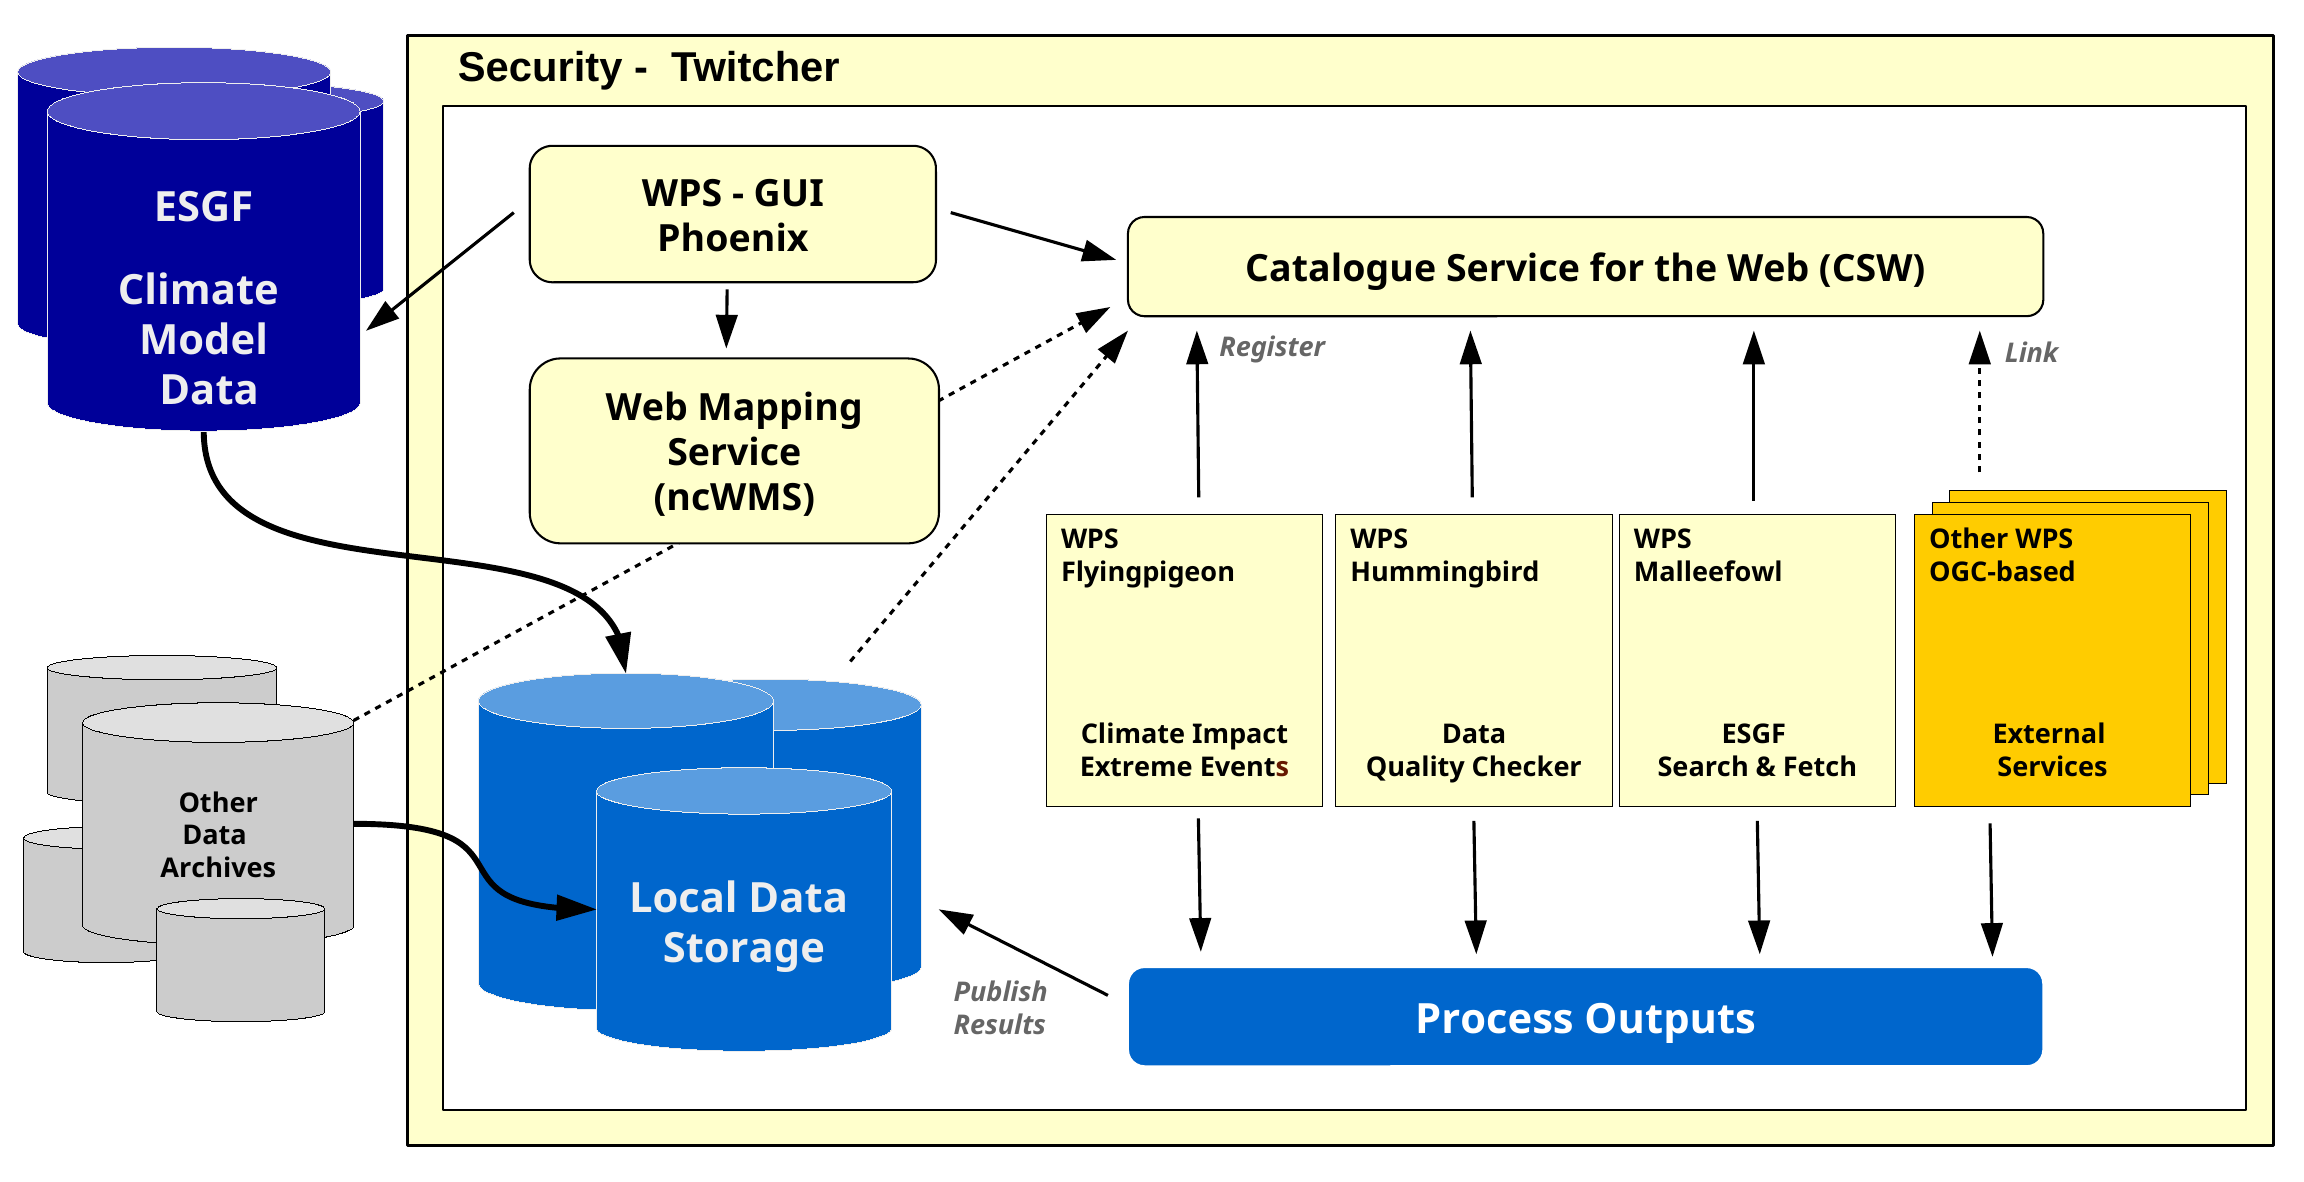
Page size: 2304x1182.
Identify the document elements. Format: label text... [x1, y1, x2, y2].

text_box WPS Malleefowl ESGF Search & Fetch [1619, 514, 1896, 807]
text_box Catalogue Service for the Web (CSW) [1127, 216, 2044, 317]
text_box Process Outputs [1127, 967, 2044, 1067]
text_box Register [1204, 322, 1382, 373]
text_box Security - Twitcher [407, 559, 442, 830]
text_box [47, 669, 277, 801]
text_box Local Data Storage [596, 793, 892, 1052]
text_box Security - Twitcher [407, 35, 2274, 1146]
text_box Link [1990, 328, 2097, 379]
text_box [23, 839, 325, 1022]
text_box [17, 73, 83, 338]
text_box Web Mapping Service (ncWMS) [529, 358, 939, 544]
text_box Other WPS OGC-based External Services [1914, 514, 2191, 807]
text_box [442, 106, 2247, 1111]
text_box WPS Hummingbird Data Quality Checker [1335, 514, 1613, 807]
text_box Publish Results [938, 967, 1093, 1052]
text_box Publish Results [1058, 967, 1093, 985]
text_box Security - Twitcher [407, 273, 442, 557]
text_box WPS - GUI Phoenix [529, 145, 937, 283]
text_box Other Data Archives [82, 724, 354, 943]
text_box WPS Flyingpigeon Climate Impact Extreme Events [1046, 514, 1323, 807]
text_box [298, 74, 331, 94]
text_box ESGF Climate Model Data [47, 112, 361, 432]
text_box [361, 103, 384, 299]
